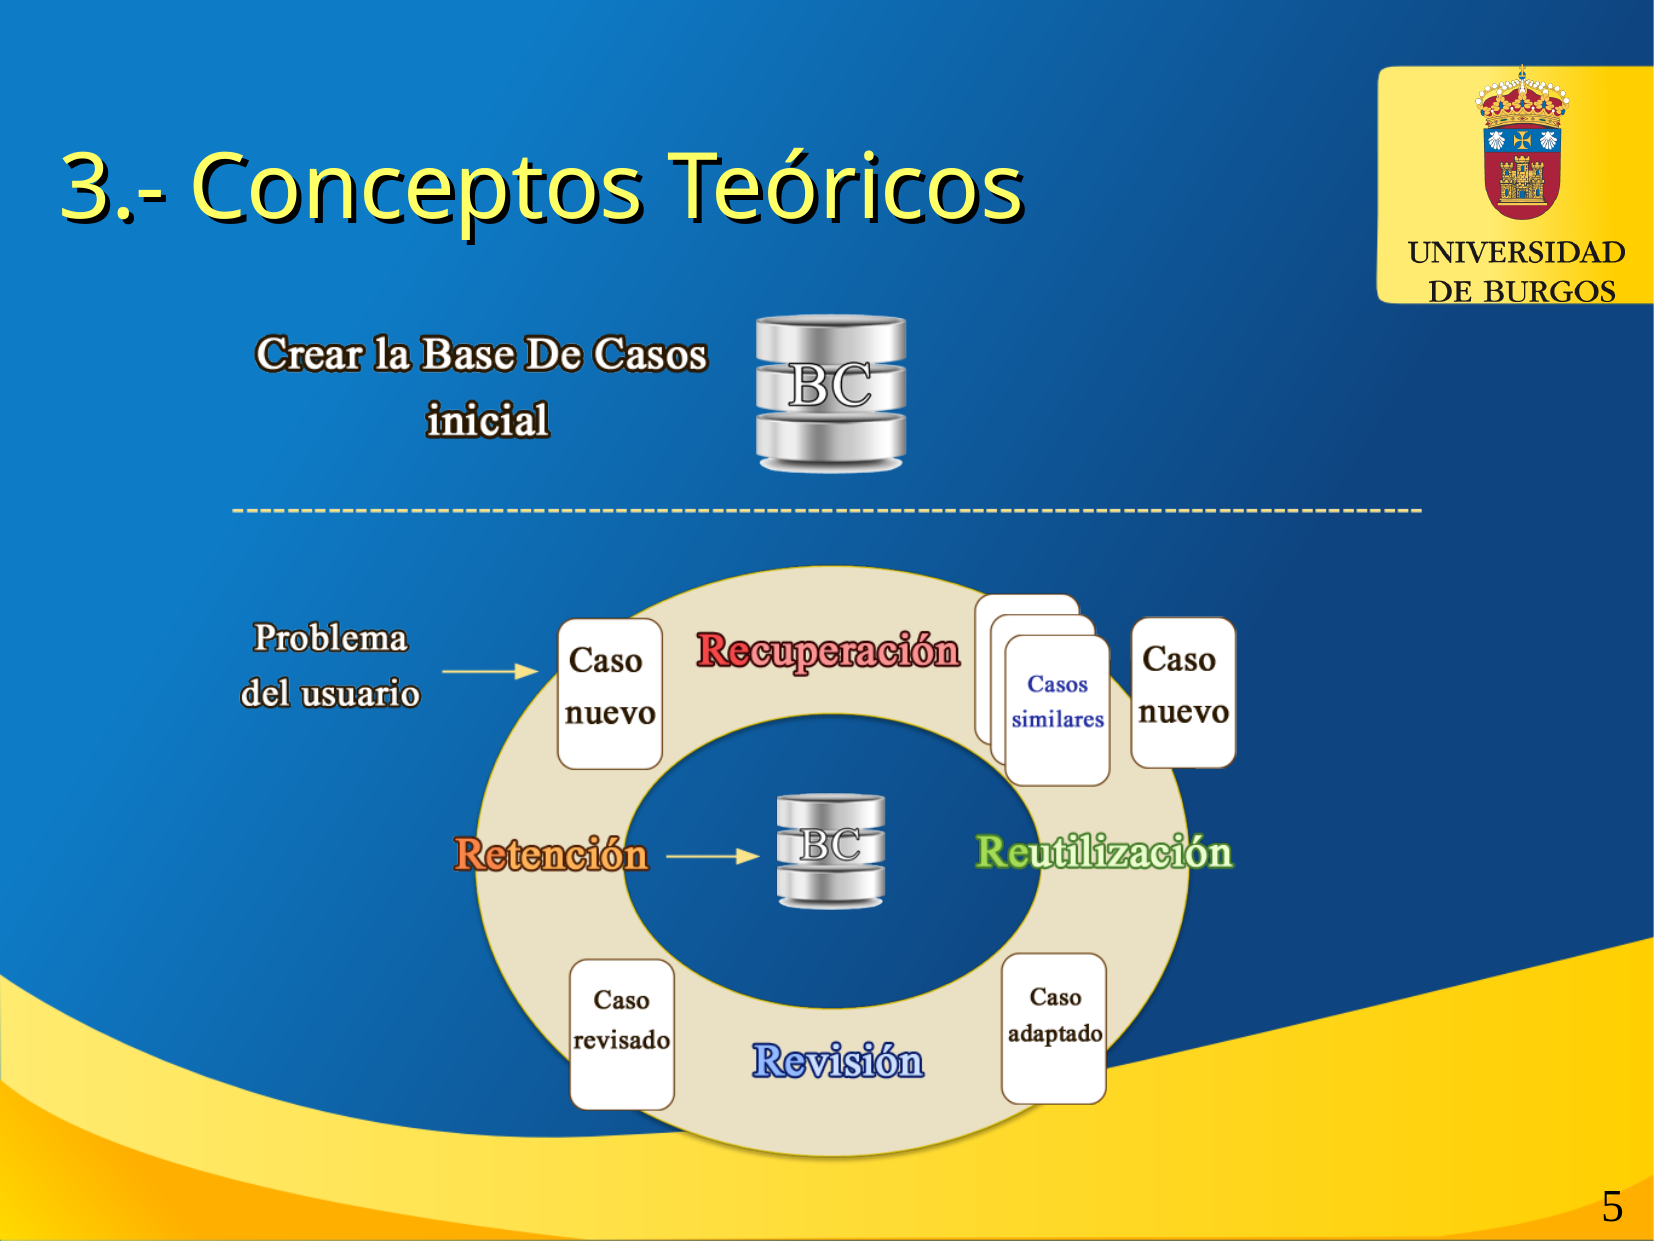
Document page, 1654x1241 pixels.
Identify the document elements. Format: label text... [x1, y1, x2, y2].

picture [0, 0, 1654, 1241]
title 3.- Conceptos Teóricos [59, 70, 1335, 296]
